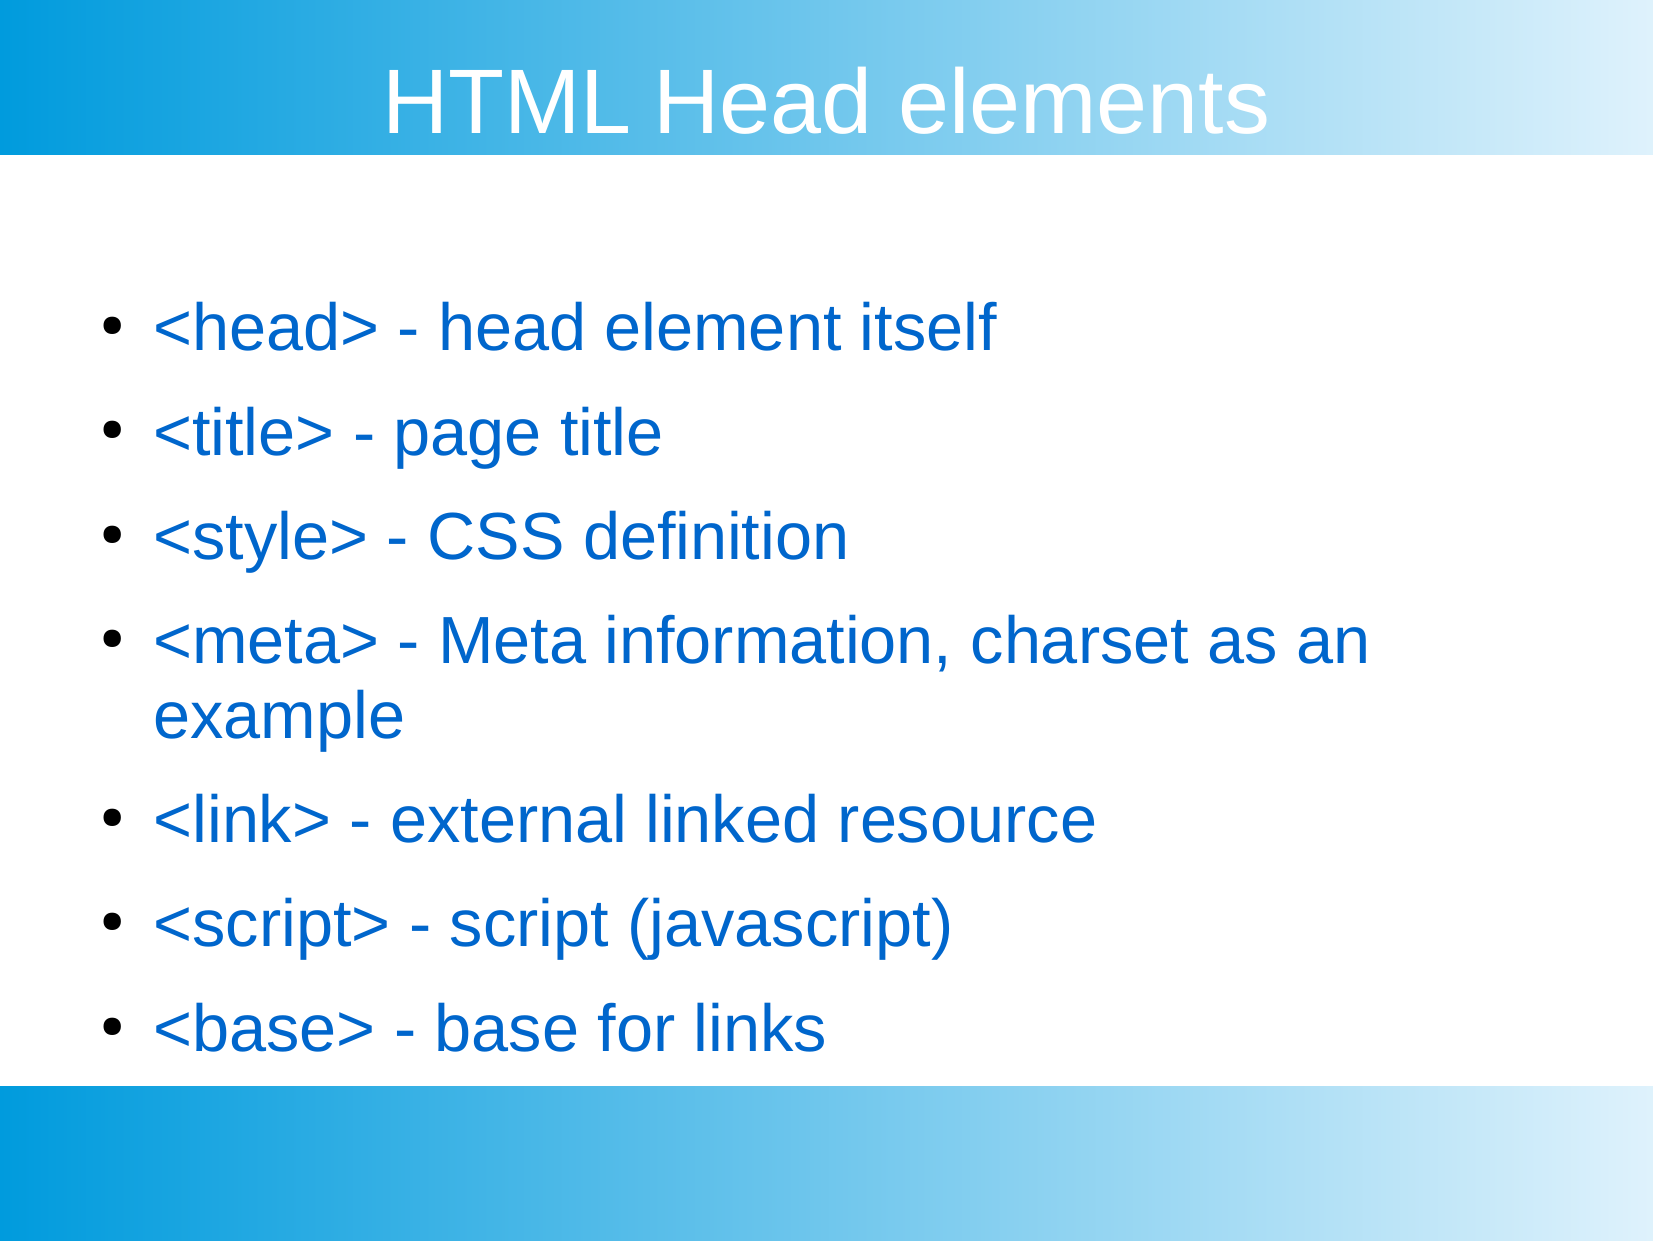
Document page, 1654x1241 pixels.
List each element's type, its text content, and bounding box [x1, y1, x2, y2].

list <head> - head element itself <title> - page title <style> - CSS definition <meta> - Meta information, charset as an example <link> - external linked resource <script> - script (javascript) <base> - base for links [82, 290, 1571, 1010]
title HTML Head elements [82, 49, 1571, 155]
